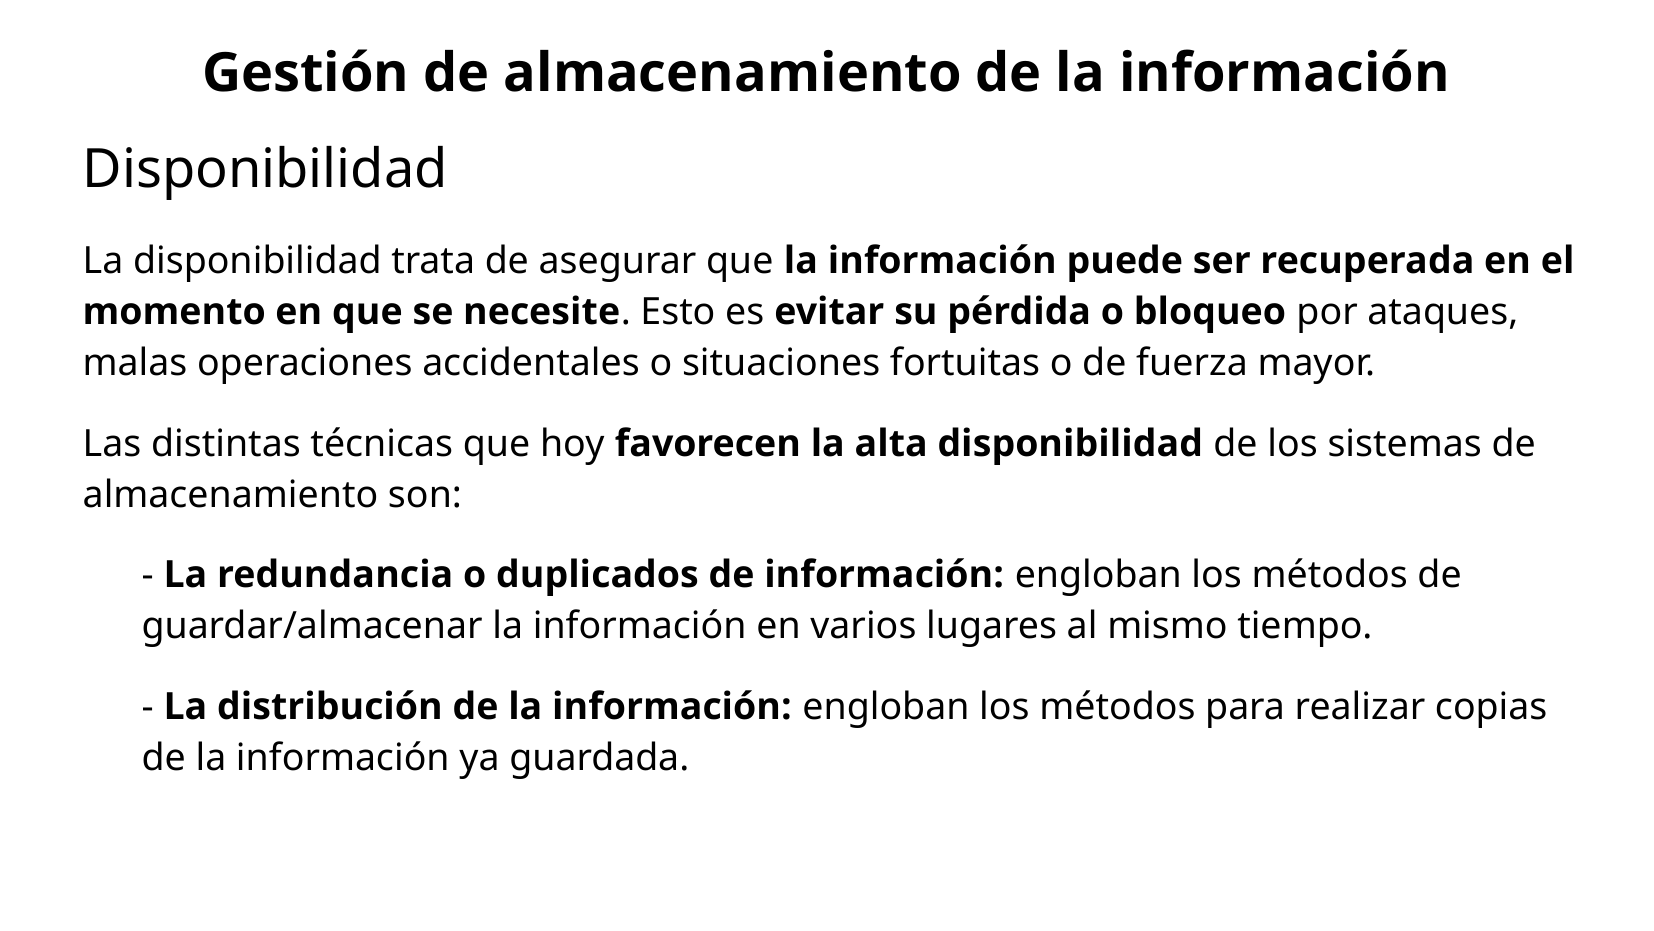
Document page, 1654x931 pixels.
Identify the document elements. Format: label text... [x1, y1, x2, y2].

title Gestión de almacenamiento de la información [82, 23, 1571, 119]
list Disponibilidad La disponibilidad trata de asegurar que la información puede ser recuperada en el momento en que se necesite. Esto es evitar su pérdida o bloqueo por ataques, malas operaciones accidentales o situaciones fortuitas o de fuerza mayor. Las distintas técnicas que hoy favorecen la alta disponibilidad de los sistemas de almacenamiento son: - La redundancia o duplicados de información: engloban los métodos de guardar/almacenar la información en varios lugares al mismo tiempo. - La distribución de la información: engloban los métodos para realizar copias de la información ya guardada. [82, 129, 1595, 875]
